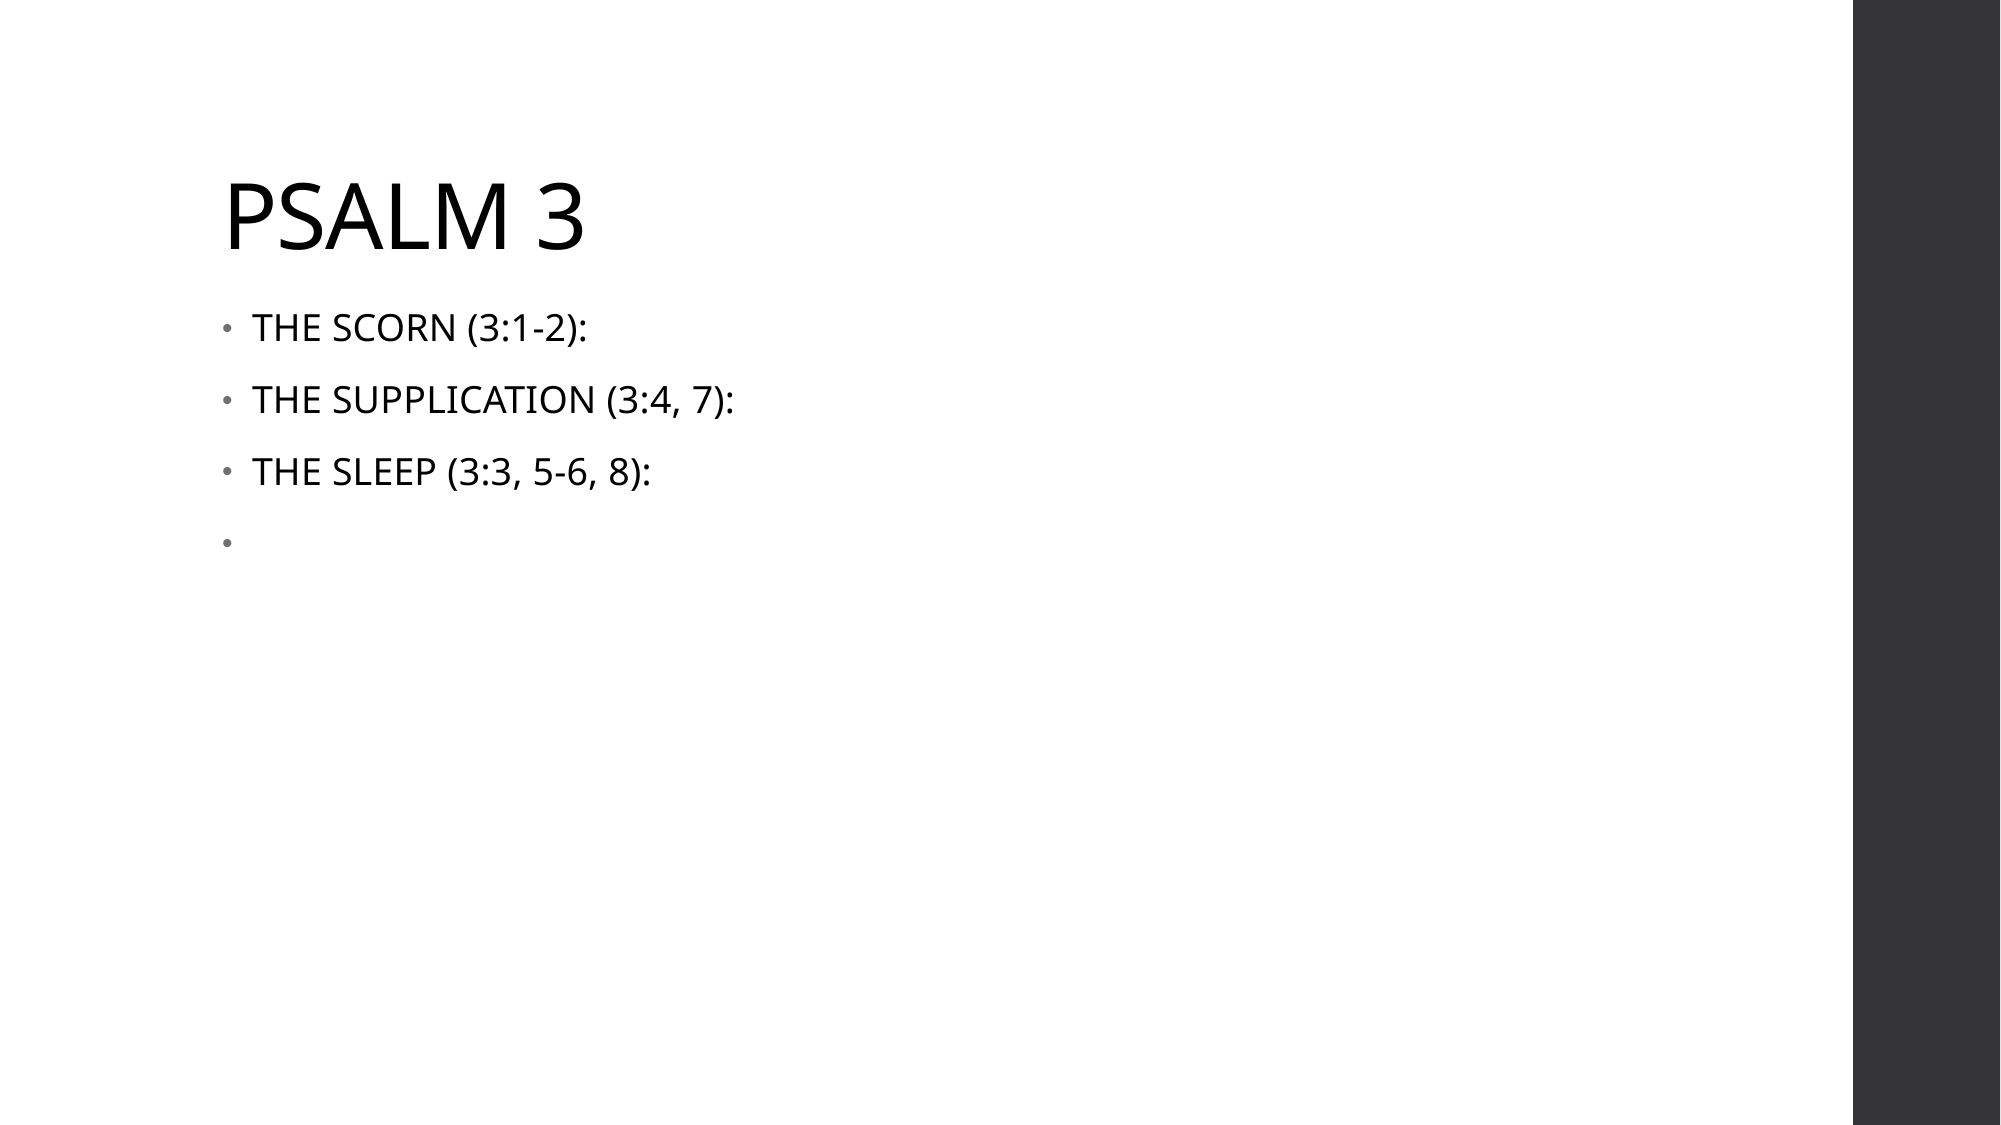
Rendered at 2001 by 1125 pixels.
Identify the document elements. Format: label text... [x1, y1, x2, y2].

list THE SCORN (3:1-2): THE SUPPLICATION (3:4, 7): THE SLEEP (3:3, 5-6, 8): [206, 299, 1617, 1014]
title PSALM 3 [206, 60, 1797, 278]
